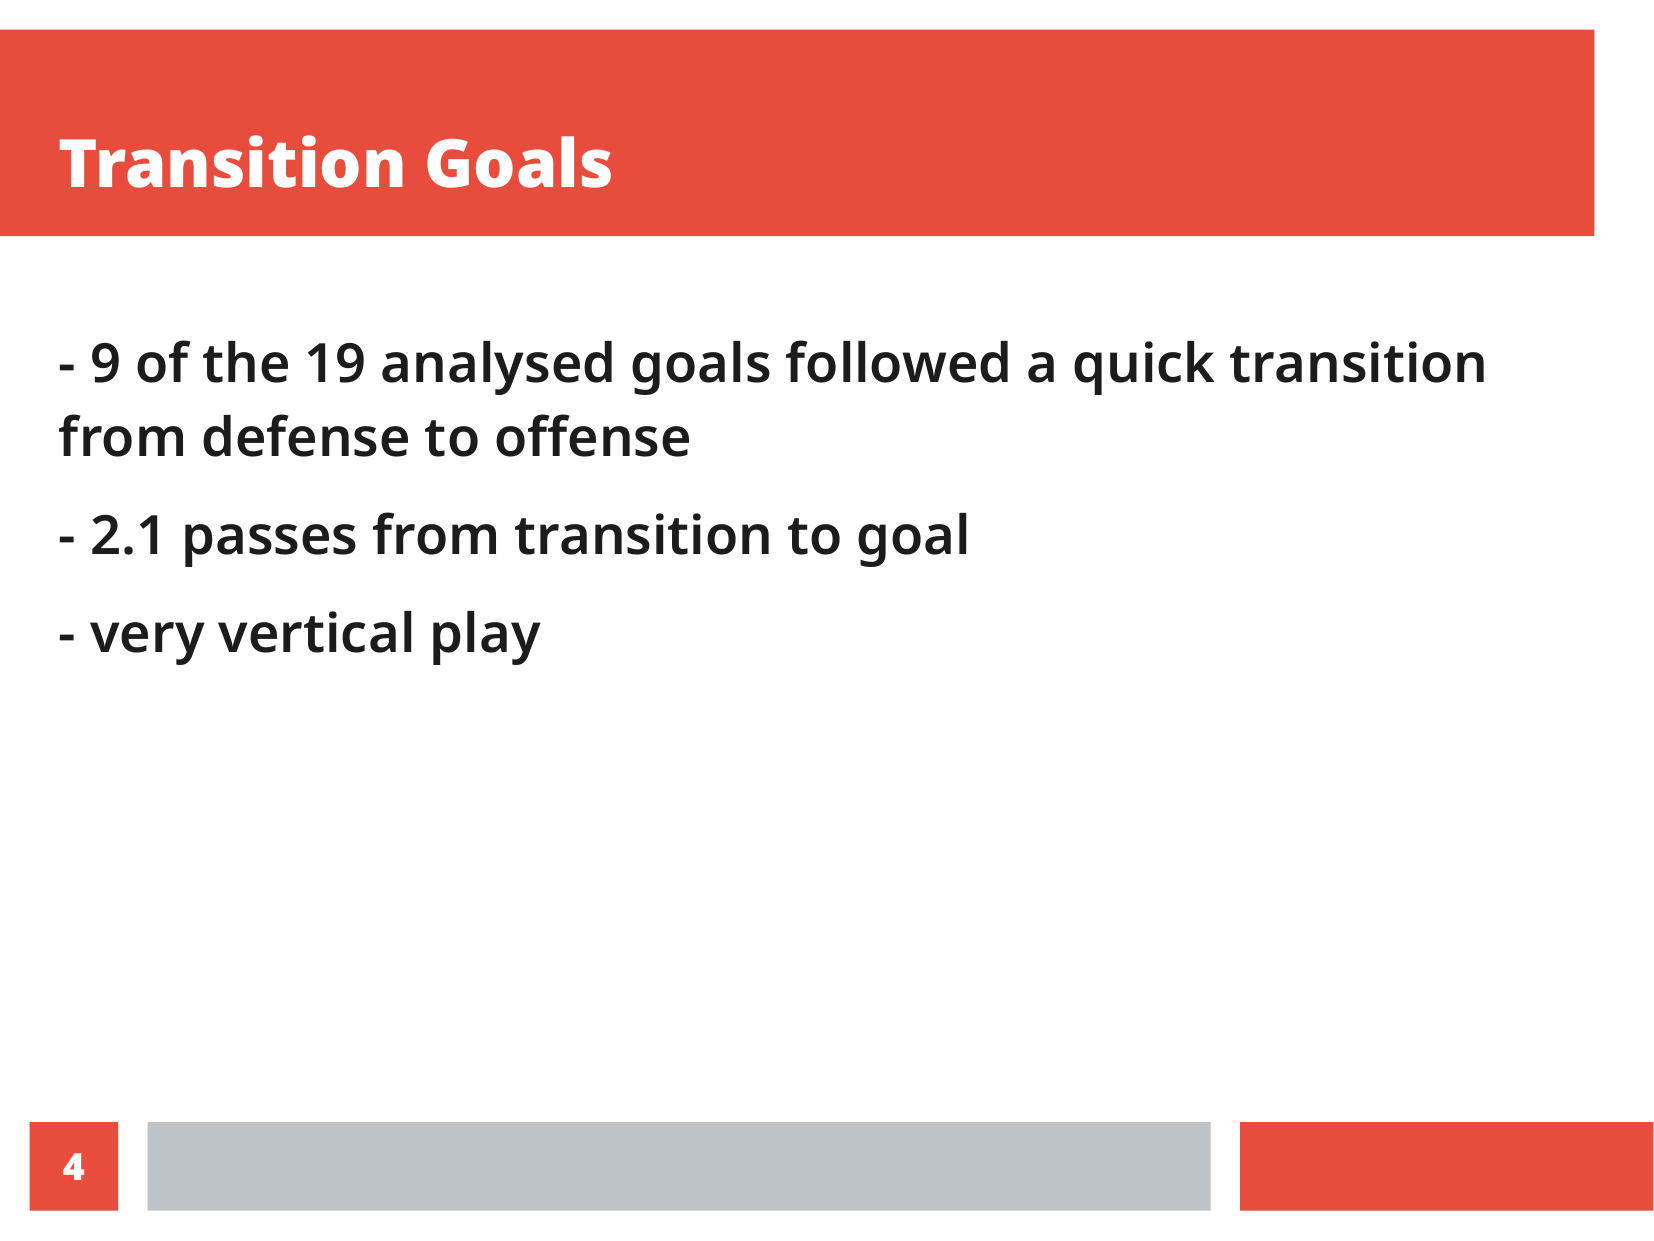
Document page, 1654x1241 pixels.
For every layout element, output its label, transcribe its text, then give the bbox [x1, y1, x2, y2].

list - 9 of the 19 analysed goals followed a quick transition from defense to offense - 2.1 passes from transition to goal - very vertical play [59, 324, 1565, 1093]
title Transition Goals [59, 59, 1595, 207]
